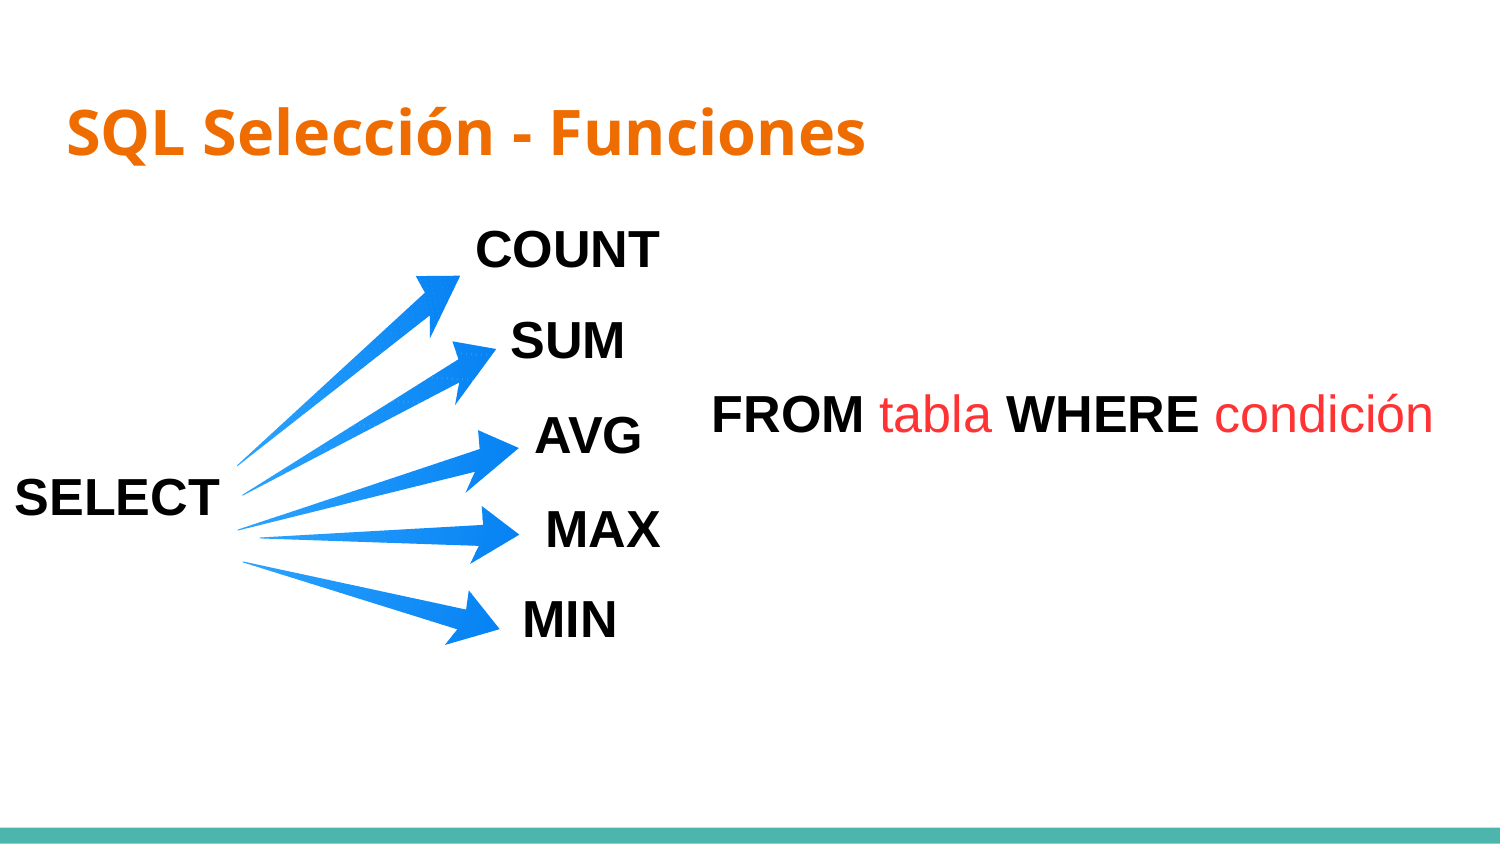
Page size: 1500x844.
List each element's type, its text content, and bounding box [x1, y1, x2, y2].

title SQL Selección - Funciones [51, 72, 1449, 189]
text_box MIN [507, 582, 780, 657]
text_box AVG [519, 399, 792, 473]
text_box SUM [496, 304, 768, 378]
text_box COUNT [460, 212, 733, 286]
text_box FROM tabla WHERE condición [696, 377, 1477, 452]
text_box MAX [531, 493, 803, 567]
text_box SELECT [0, 460, 237, 534]
picture [224, 236, 531, 662]
